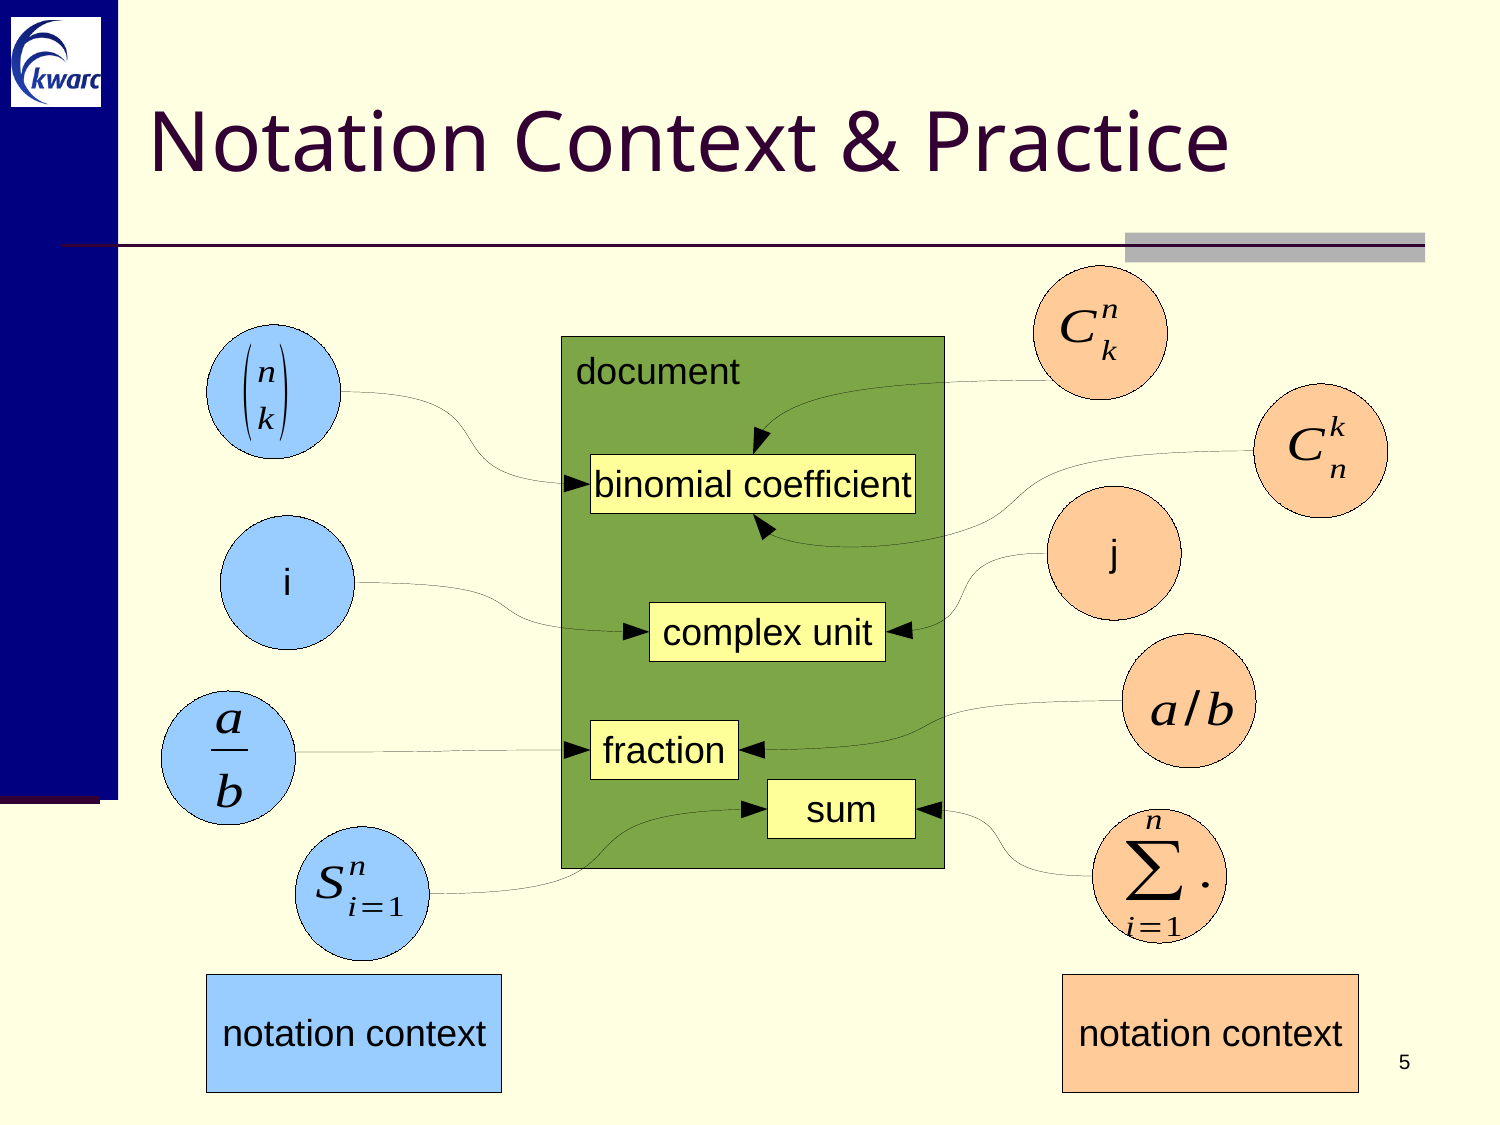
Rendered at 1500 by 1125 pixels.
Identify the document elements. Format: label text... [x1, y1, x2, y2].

text_box [161, 696, 201, 820]
text_box document [755, 383, 945, 546]
picture [11, 17, 101, 107]
text_box complex unit [649, 602, 886, 662]
chart [201, 679, 256, 821]
text_box binomial coefficient [590, 454, 916, 514]
text_box notation context [206, 974, 502, 1093]
text_box j [1047, 486, 1182, 621]
text_box sum [767, 779, 916, 839]
text_box [256, 696, 296, 819]
text_box [1033, 265, 1168, 400]
text_box [1218, 843, 1227, 909]
title Notation Context & Practice [147, 26, 1425, 253]
text_box [1122, 633, 1257, 768]
text_box [295, 846, 430, 961]
text_box document [561, 336, 945, 483]
chart [1280, 403, 1352, 487]
text_box notation context [1062, 974, 1359, 1093]
text_box i [220, 515, 355, 650]
chart [236, 341, 296, 443]
text_box [206, 324, 341, 459]
chart [1142, 671, 1241, 739]
text_box [1253, 383, 1388, 518]
text_box fraction [590, 720, 739, 780]
text_box [1092, 826, 1115, 927]
text_box [205, 821, 251, 825]
chart [1052, 285, 1124, 369]
text_box document [561, 484, 945, 869]
chart [1115, 797, 1218, 945]
text_box [319, 826, 405, 842]
chart [308, 842, 410, 926]
